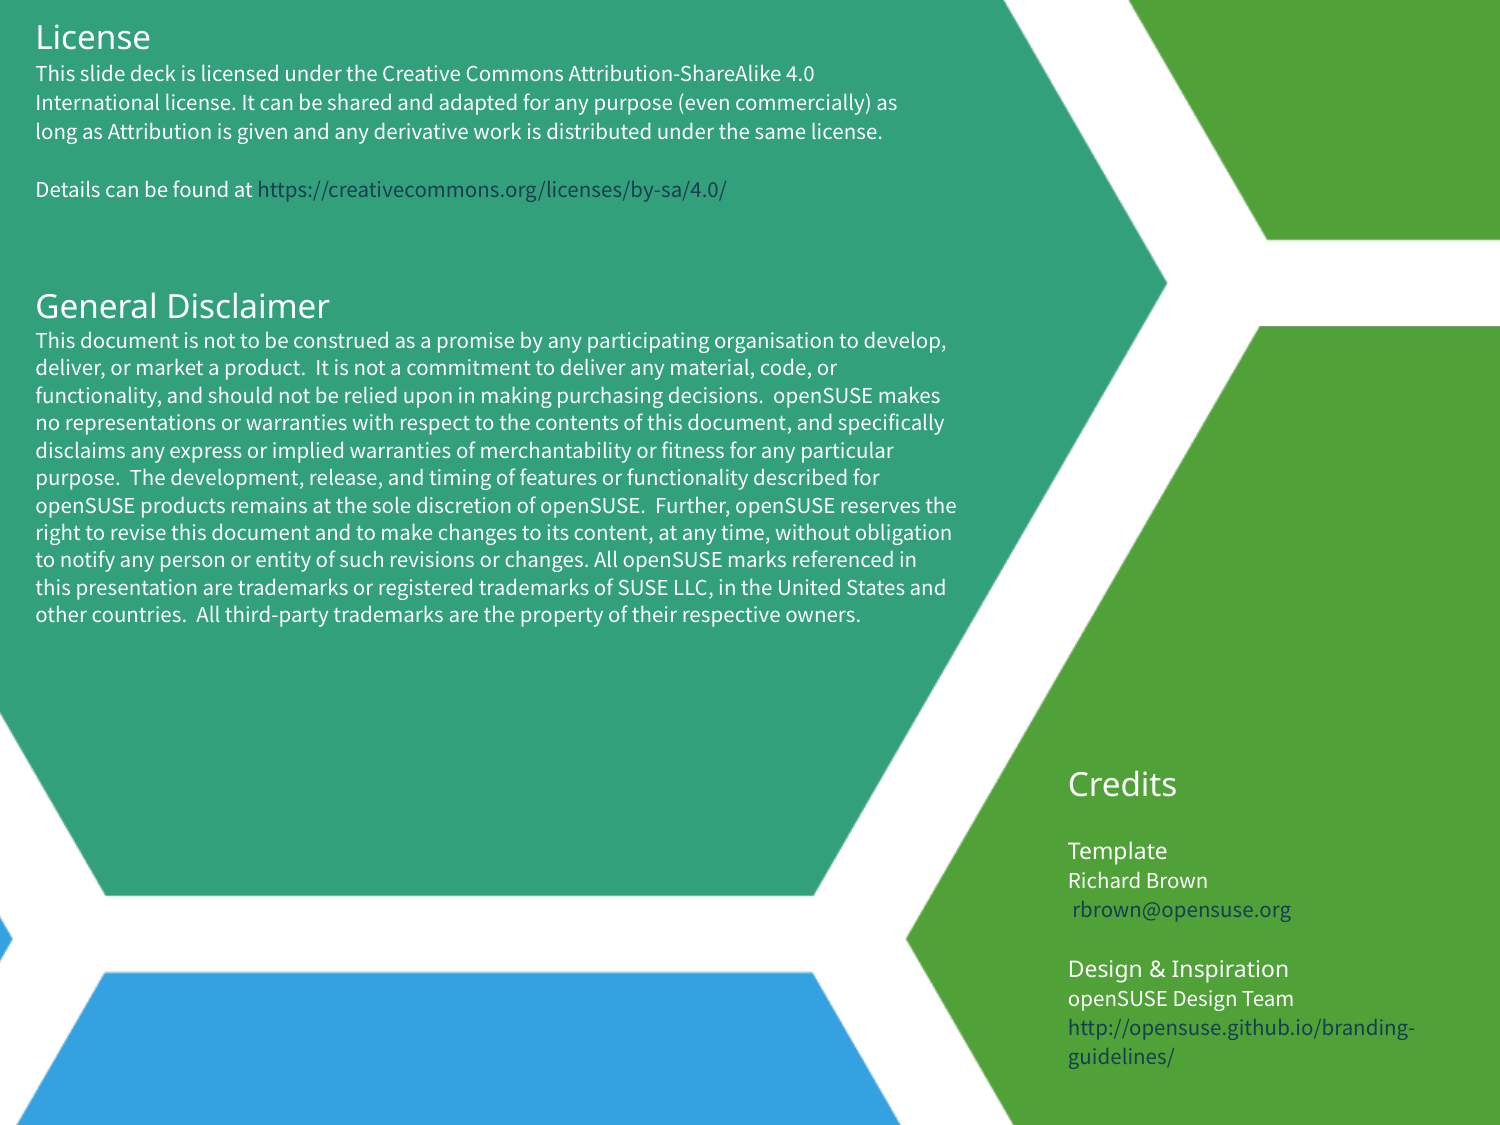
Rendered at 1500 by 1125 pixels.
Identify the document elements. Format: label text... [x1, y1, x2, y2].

text_box License This slide deck is licensed under the Creative Commons Attribution-ShareAlike 4.0 International license. It can be shared and adapted for any purpose (even commercially) as long as Attribution is given and any derivative work is distributed under the same license. Details can be found at https://creativecommons.org/licenses/by-sa/4.0/ [20, 6, 918, 266]
picture [0, 0, 1500, 1125]
text_box Credits Template Richard Brown rbrown@opensuse.org Design & Inspiration openSUSE Design Team http://opensuse.github.io/branding-guidelines/ [1053, 753, 1491, 1074]
